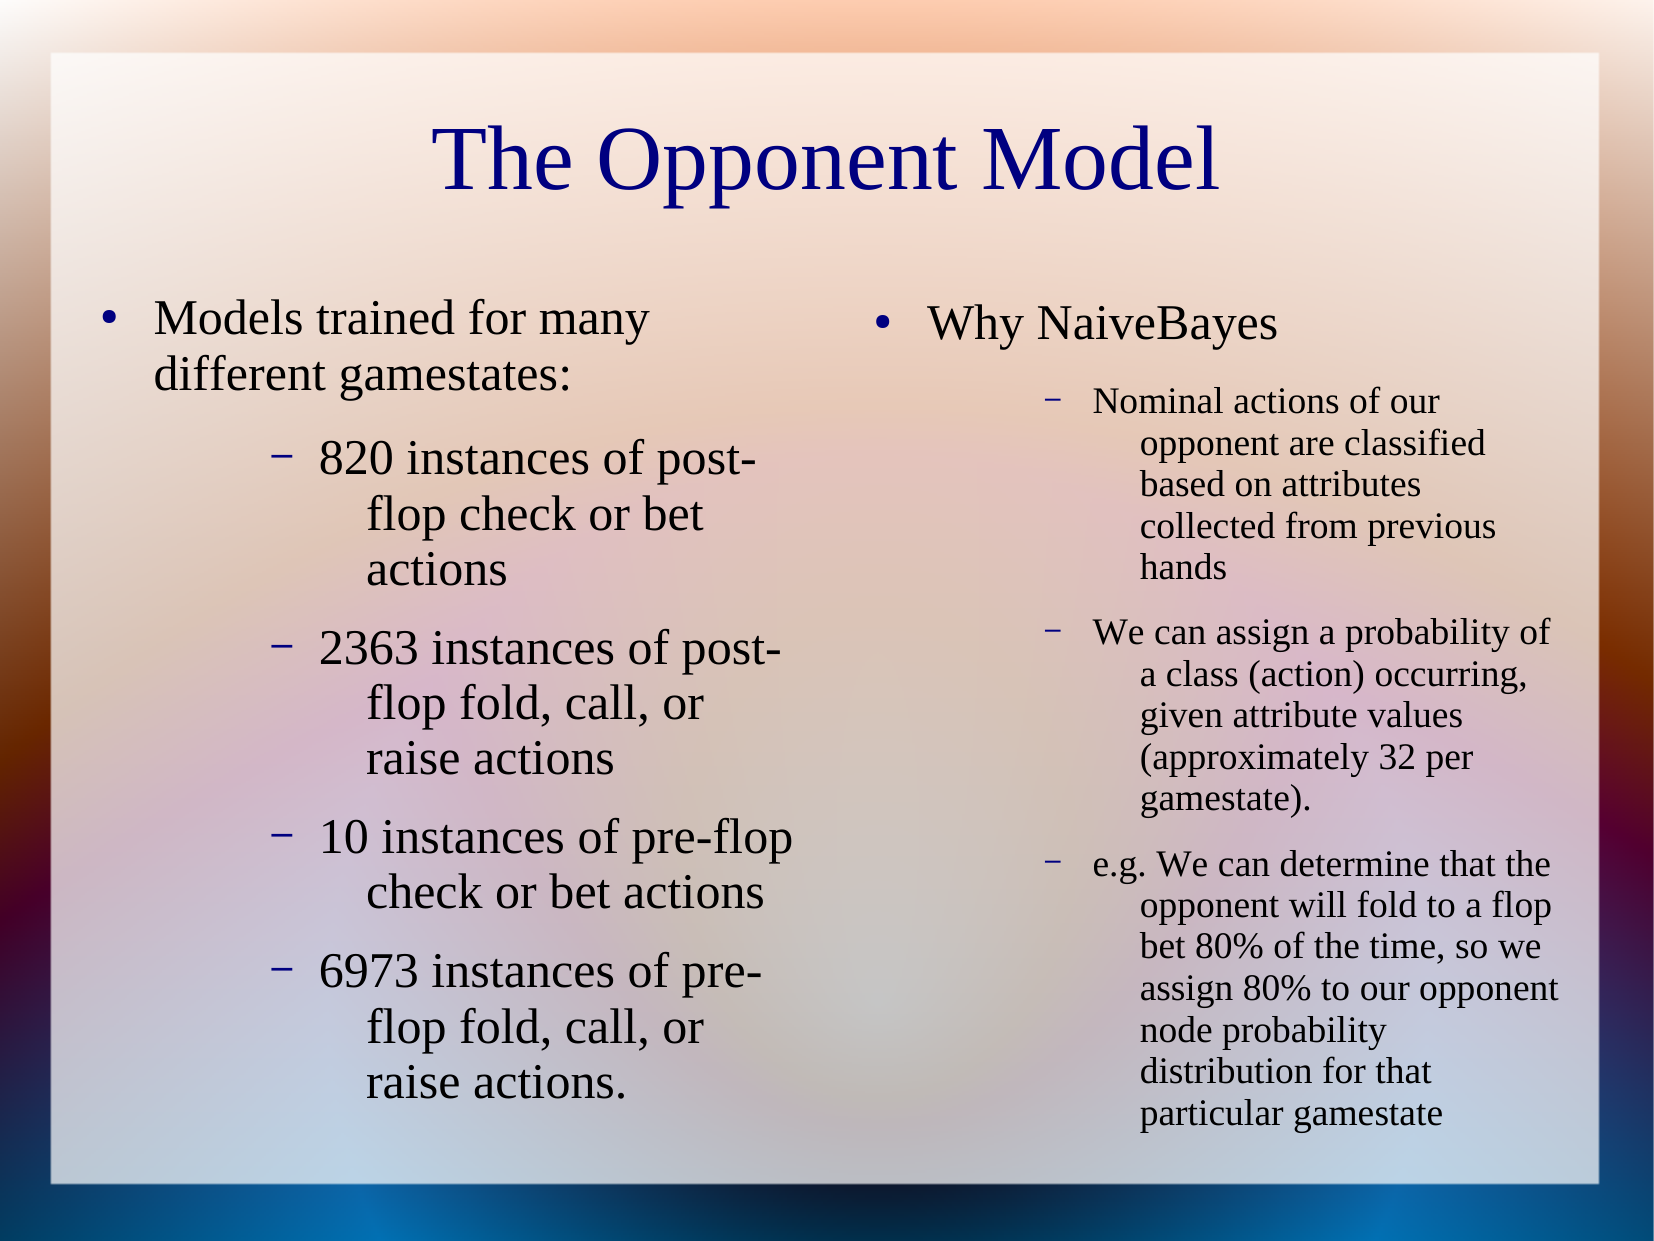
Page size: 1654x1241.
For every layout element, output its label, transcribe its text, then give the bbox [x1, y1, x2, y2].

list Models trained for many different gamestates: 820 instances of post-flop check or bet actions 2363 instances of post-flop fold, call, or raise actions 10 instances of pre-flop check or bet actions 6973 instances of pre-flop fold, call, or raise actions. [82, 290, 809, 1123]
title The Opponent Model [82, 55, 1571, 263]
picture [0, 0, 1654, 1241]
list Why NaiveBayes Nominal actions of our opponent are classified based on attributes collected from previous hands We can assign a probability of a class (action) occurring, given attribute values (approximately 32 per gamestate). e.g. We can determine that the opponent will fold to a flop bet 80% of the time, so we assign 80% to our opponent node probability distribution for that particular gamestate [856, 295, 1565, 1241]
